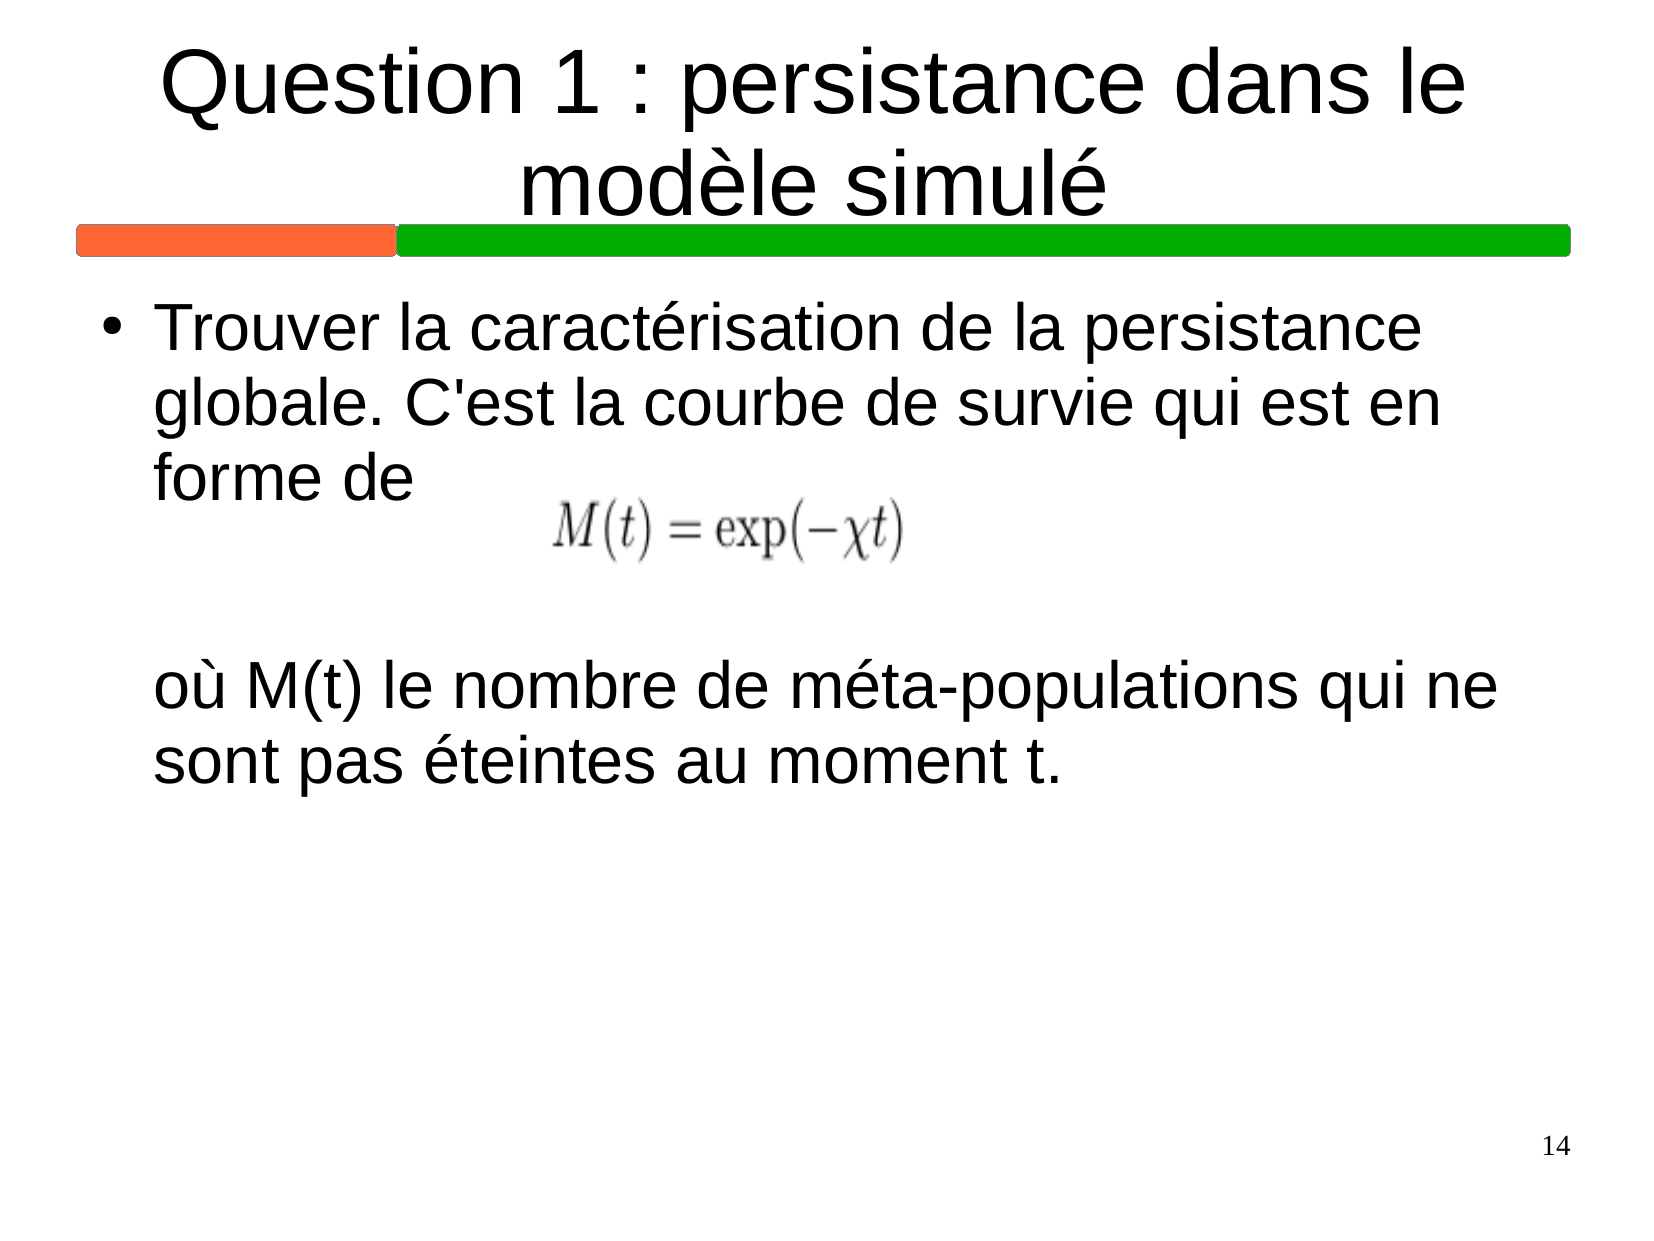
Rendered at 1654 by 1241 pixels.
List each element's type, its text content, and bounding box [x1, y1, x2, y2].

title Question 1 : persistance dans le modèle simulé [70, 29, 1559, 237]
list Trouver la caractérisation de la persistance globale. C'est la courbe de survie qui est en forme de où M(t) le nombre de méta-populations qui ne sont pas éteintes au moment t. [82, 290, 1538, 1010]
picture [543, 484, 926, 590]
text_box [76, 224, 1571, 257]
